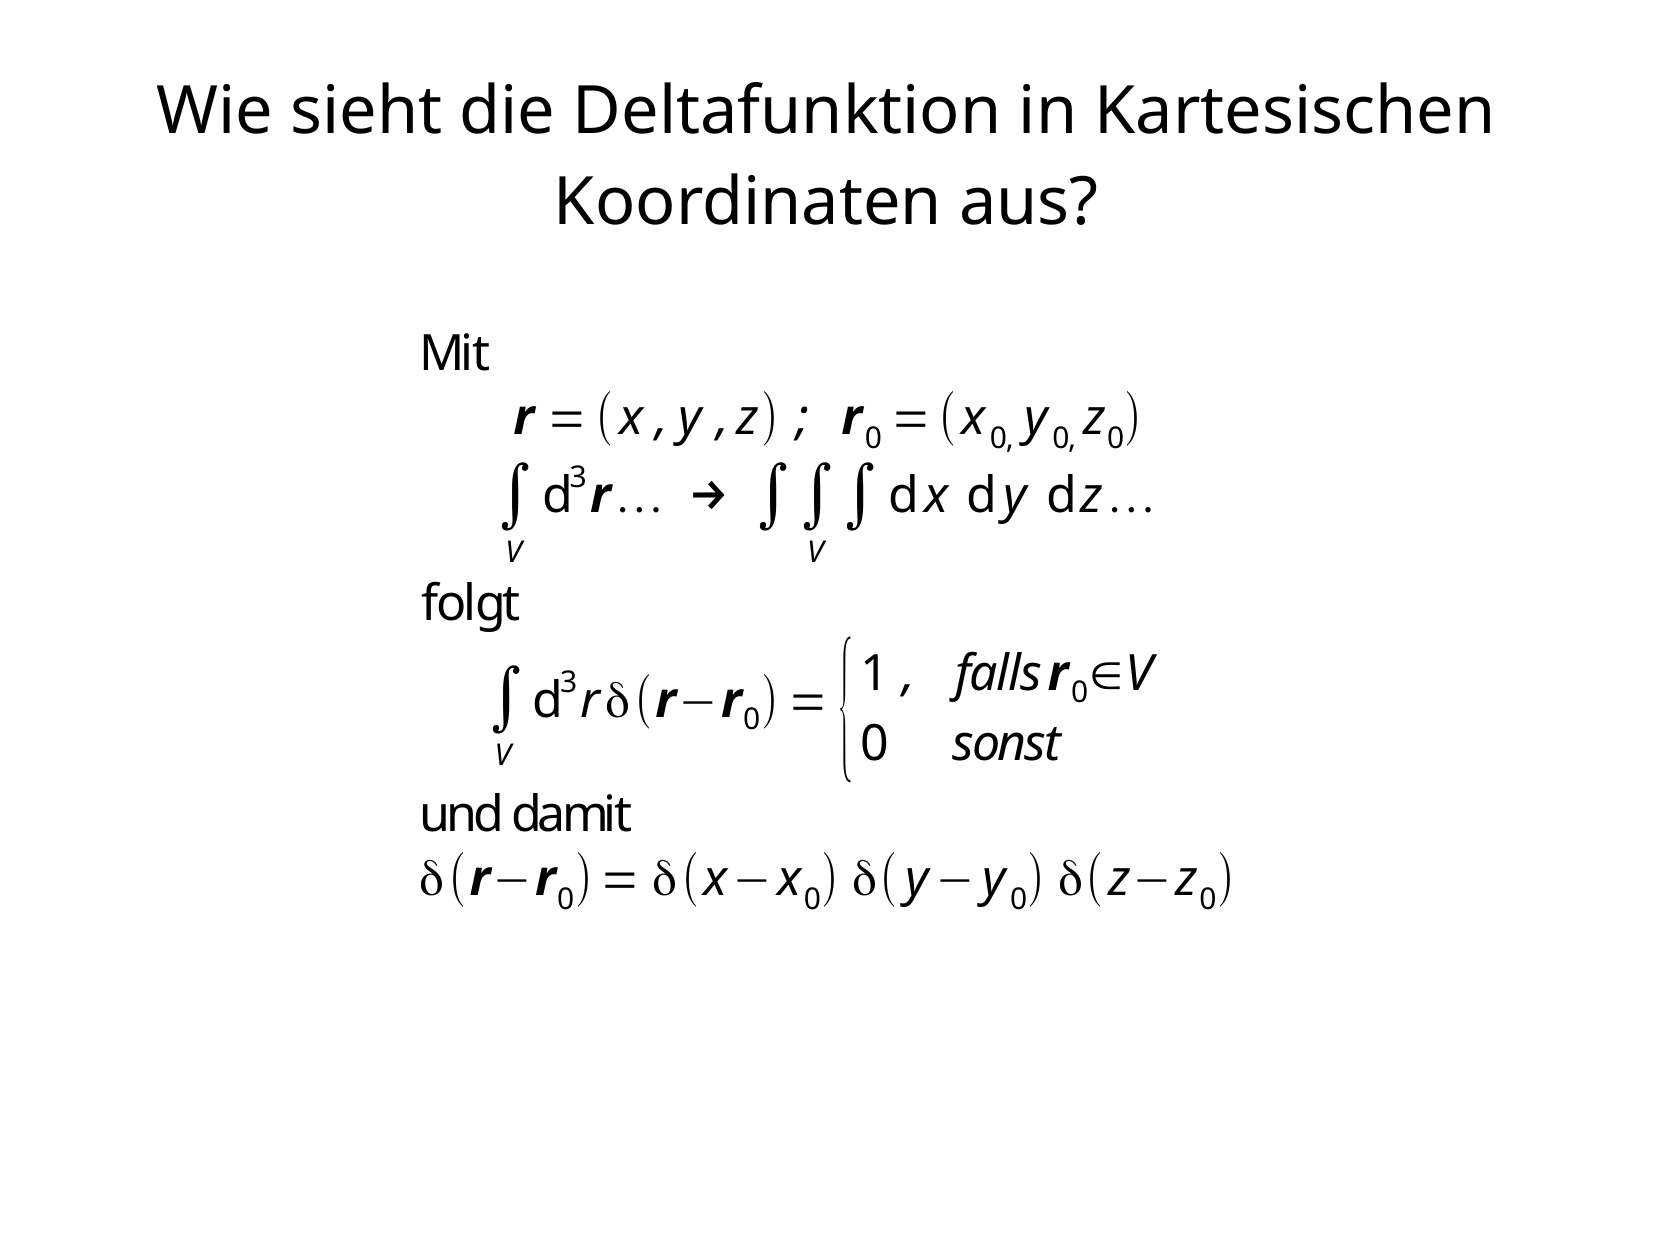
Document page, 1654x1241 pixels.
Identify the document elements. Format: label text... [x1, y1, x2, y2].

chart [413, 323, 1241, 917]
title Wie sieht die Deltafunktion in Kartesischen Koordinaten aus? [82, 49, 1571, 257]
